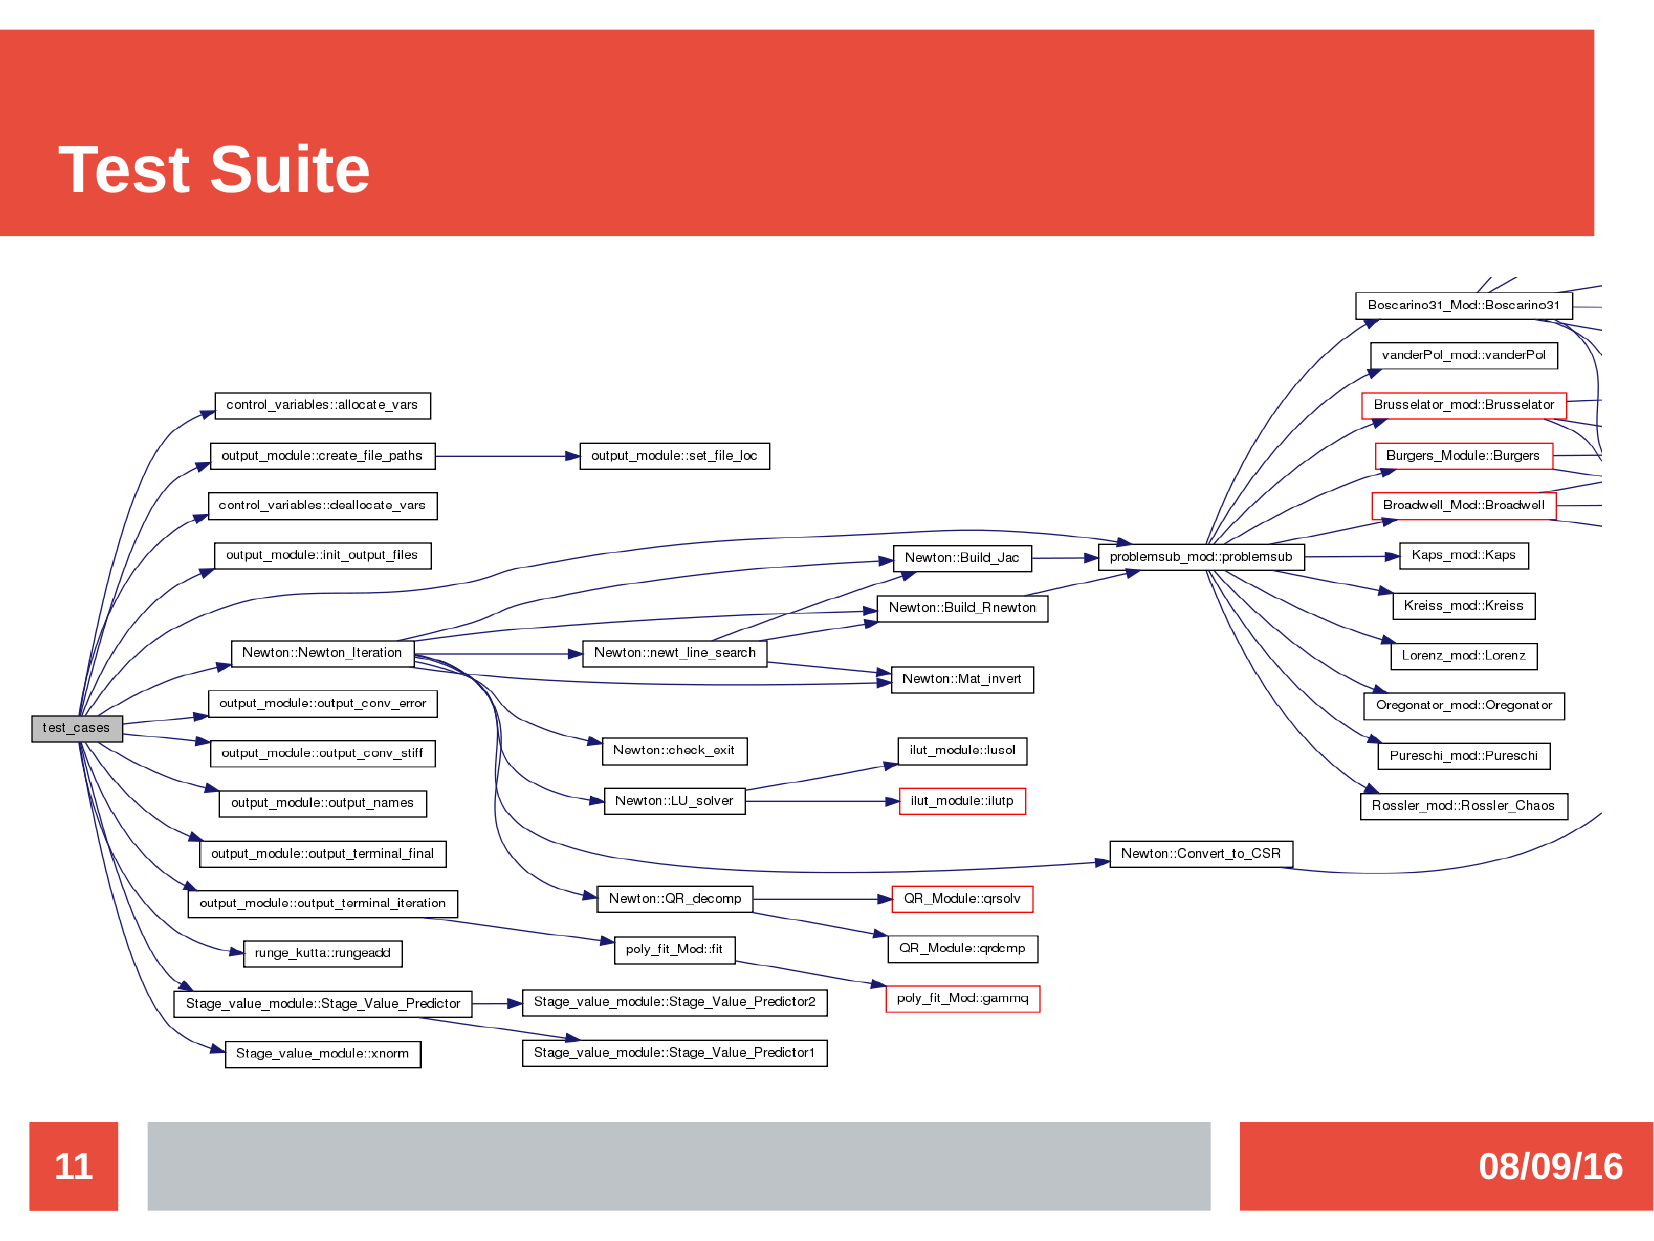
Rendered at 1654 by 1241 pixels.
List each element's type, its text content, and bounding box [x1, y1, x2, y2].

title Test Suite [59, 59, 1595, 207]
picture [26, 277, 1602, 1088]
